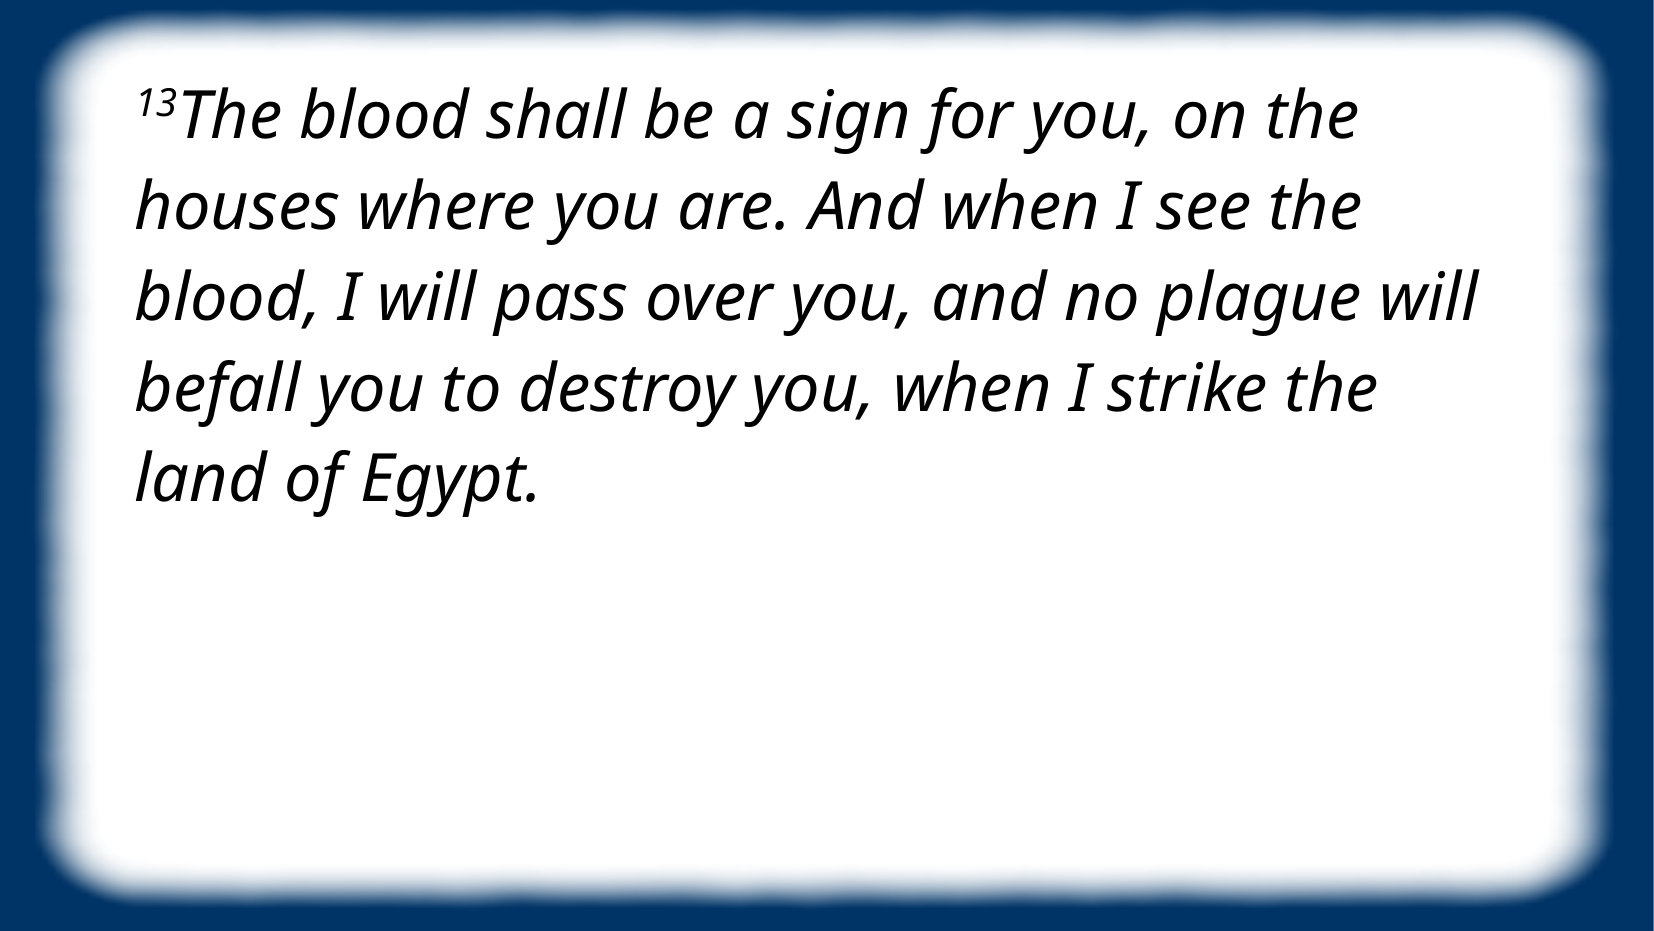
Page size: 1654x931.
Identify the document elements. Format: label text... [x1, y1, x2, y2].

text_box 13The blood shall be a sign for you, on the houses where you are. And when I see the blood, I will pass over you, and no plague will befall you to destroy you, when I strike the land of Egypt. [120, 60, 1531, 519]
picture [0, 0, 1654, 931]
